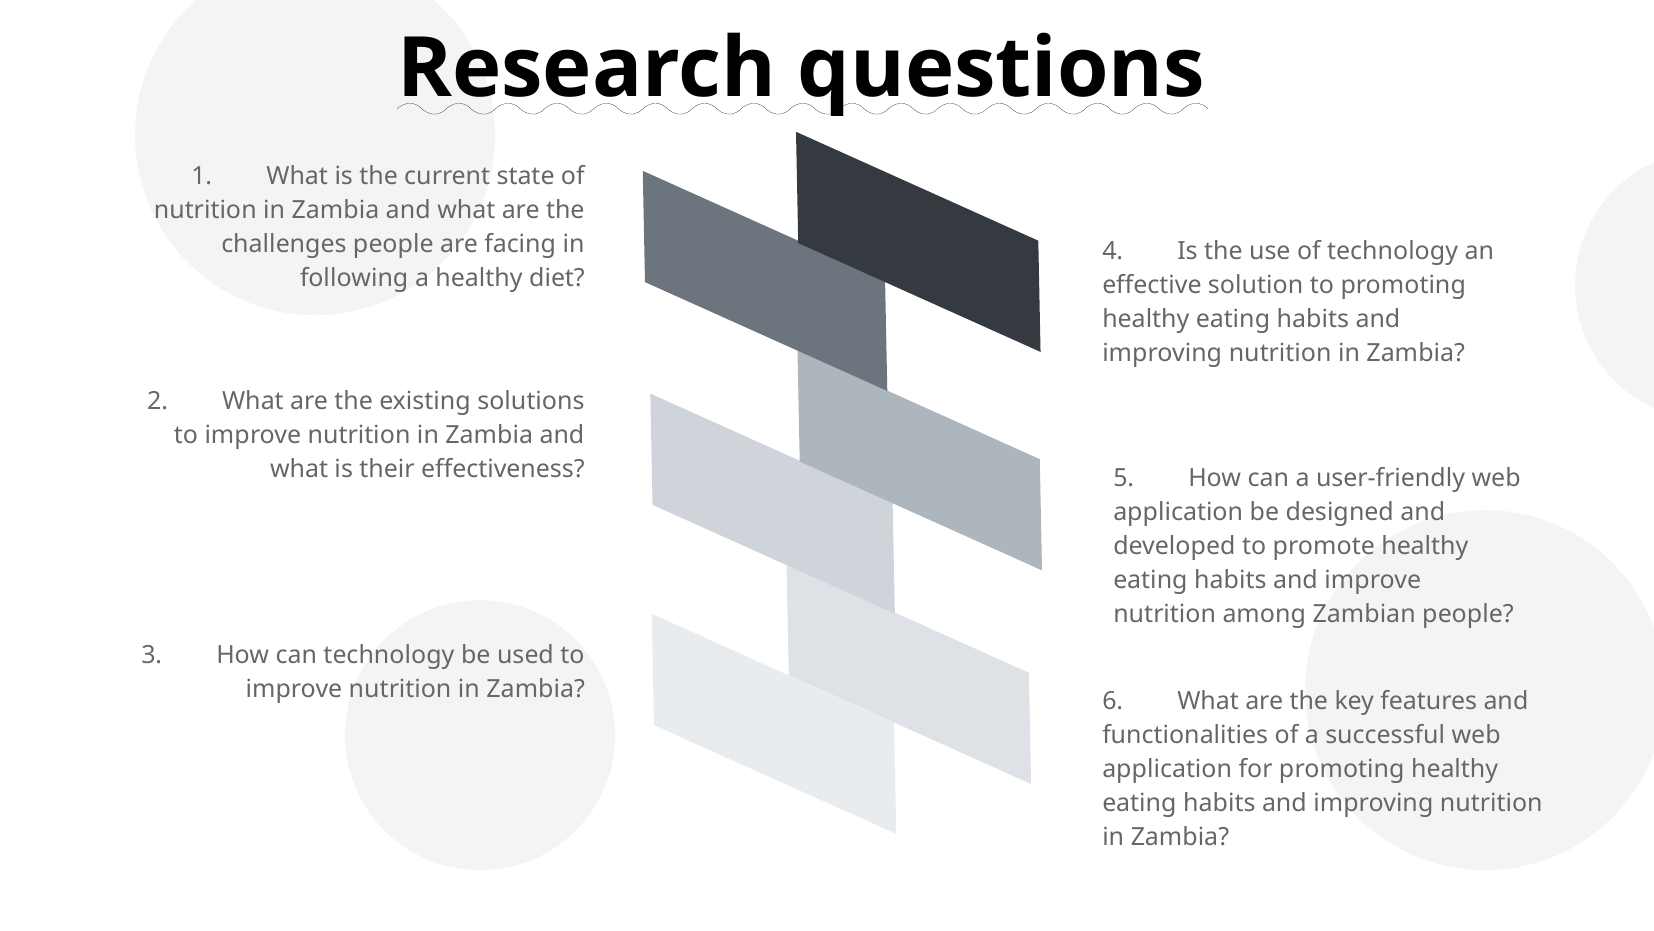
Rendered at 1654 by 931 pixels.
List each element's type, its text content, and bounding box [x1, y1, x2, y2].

text_box 4. Is the use of technology an effective solution to promoting healthy eating habits and improving nutrition in Zambia? [1087, 225, 1538, 376]
text_box 2. What are the existing solutions to improve nutrition in Zambia and what is their effectiveness? [112, 375, 601, 492]
text_box 3. How can technology be used to improve nutrition in Zambia? [112, 629, 601, 713]
text_box Research questions [382, 0, 1313, 129]
text_box 5. How can a user-friendly web application be designed and developed to promote healthy eating habits and improve nutrition among Zambian people? [1098, 452, 1538, 638]
text_box 6. What are the key features and functionalities of a successful web application for promoting healthy eating habits and improving nutrition in Zambia? [1087, 675, 1576, 860]
text_box 1. What is the current state of nutrition in Zambia and what are the challenges people are facing in following a healthy diet? [112, 150, 601, 301]
